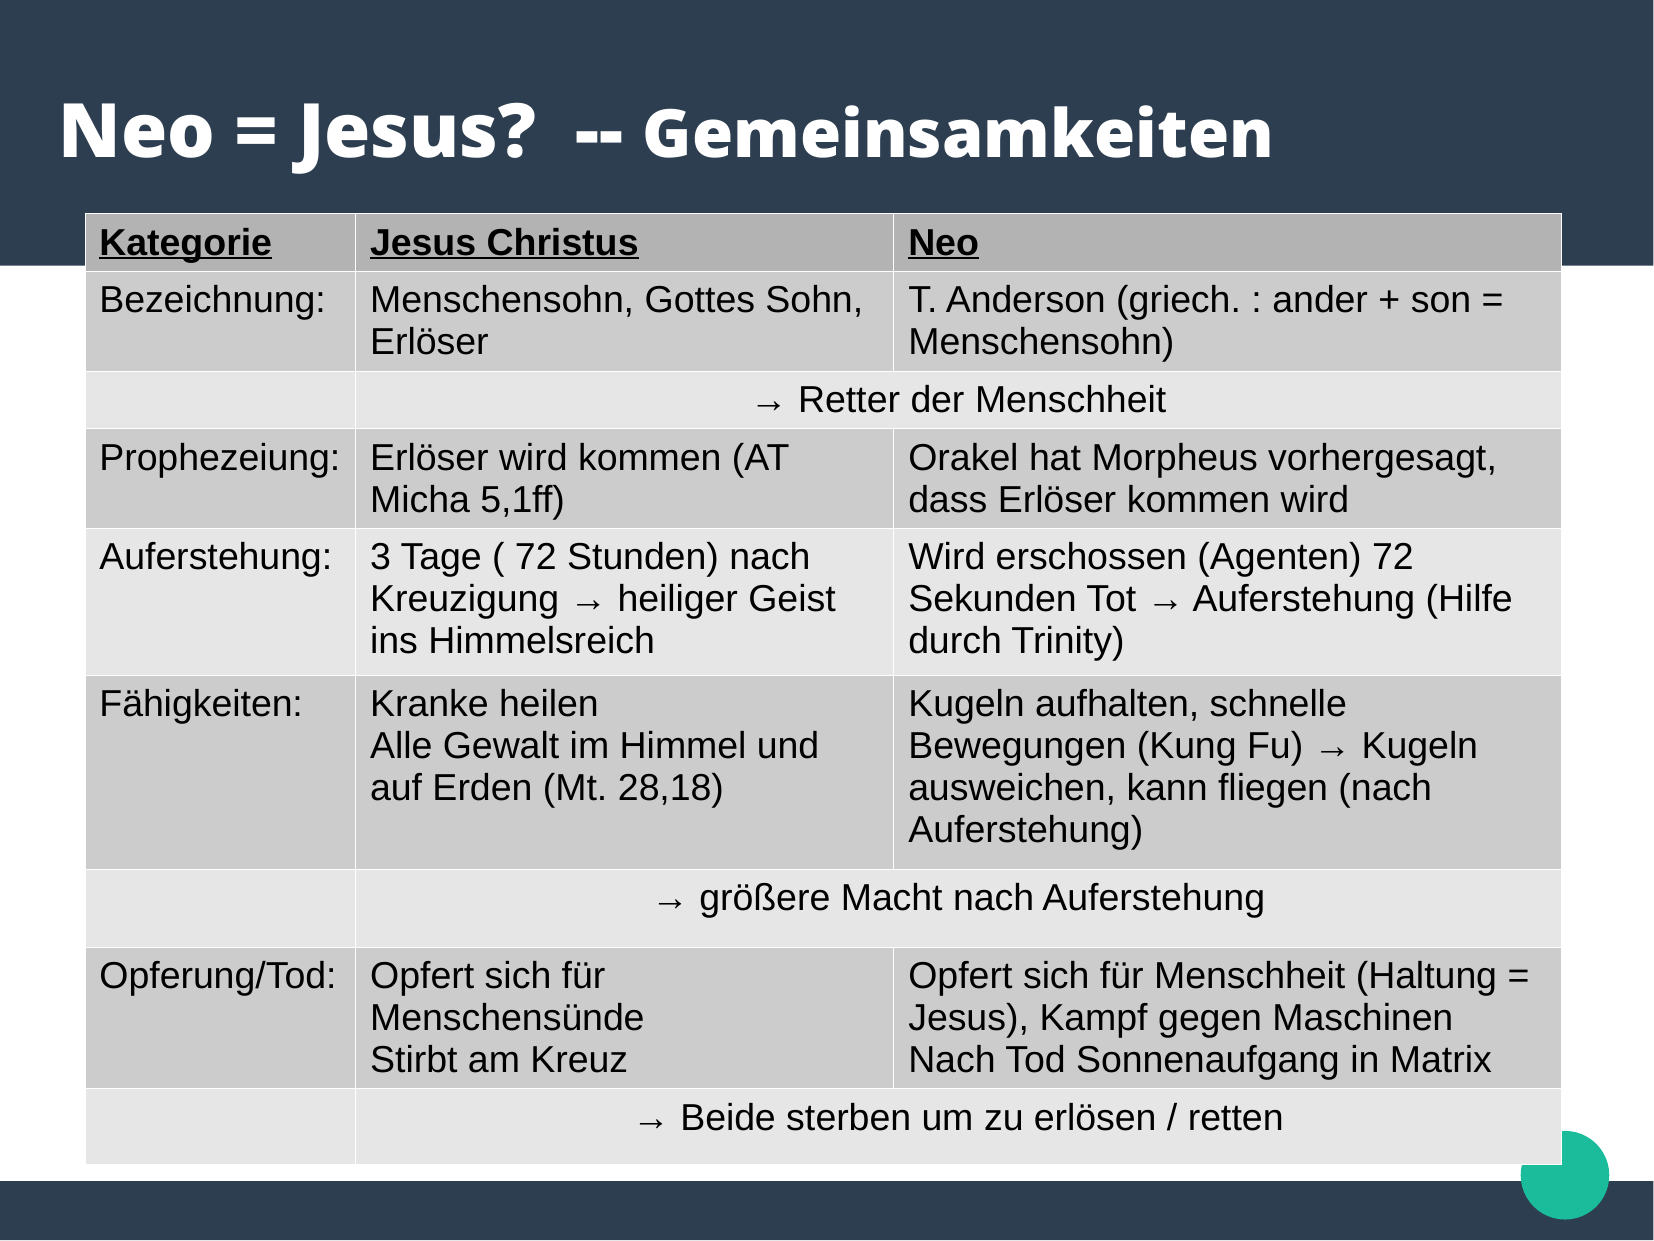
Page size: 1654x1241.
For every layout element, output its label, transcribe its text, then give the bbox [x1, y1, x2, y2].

table_cell [86, 870, 355, 947]
table_header Jesus Christus [356, 214, 893, 271]
table_cell Orakel hat Morpheus vorhergesagt, dass Erlöser kommen wird [894, 429, 1561, 528]
table_cell Prophezeiung: [86, 429, 355, 528]
title Neo = Jesus? -- Gemeinsamkeiten [59, 49, 1595, 207]
table_cell [86, 1089, 355, 1164]
table_cell Kugeln aufhalten, schnelle Bewegungen (Kung Fu) → Kugeln ausweichen, kann fliegen (nach Auferstehung) [894, 676, 1561, 869]
table_cell Kranke heilen Alle Gewalt im Himmel und auf Erden (Mt. 28,18) [356, 676, 893, 869]
table_cell 3 Tage ( 72 Stunden) nach Kreuzigung → heiliger Geist ins Himmelsreich [356, 529, 893, 675]
table_cell → Beide sterben um zu erlösen / retten [356, 1089, 1561, 1164]
table_cell [86, 372, 355, 428]
table_cell Opfert sich für Menschheit (Haltung = Jesus), Kampf gegen Maschinen Nach Tod Sonnenaufgang in Matrix [894, 948, 1561, 1088]
table_cell Menschensohn, Gottes Sohn, Erlöser [356, 272, 893, 371]
table_header Kategorie [86, 214, 355, 271]
table_cell T. Anderson (griech. : ander + son = Menschensohn) [894, 272, 1561, 371]
table_cell Erlöser wird kommen (AT Micha 5,1ff) [356, 429, 893, 528]
table_cell → größere Macht nach Auferstehung [356, 870, 1561, 947]
table_cell Opfert sich für Menschensünde Stirbt am Kreuz [356, 948, 893, 1088]
table_cell Opferung/Tod: [86, 948, 355, 1088]
table_cell Fähigkeiten: [86, 676, 355, 869]
table_cell Bezeichnung: [86, 272, 355, 371]
table_cell Wird erschossen (Agenten) 72 Sekunden Tot → Auferstehung (Hilfe durch Trinity) [894, 529, 1561, 675]
table_header Neo [894, 214, 1561, 271]
table_cell → Retter der Menschheit [356, 372, 1561, 428]
table_cell Auferstehung: [86, 529, 355, 675]
